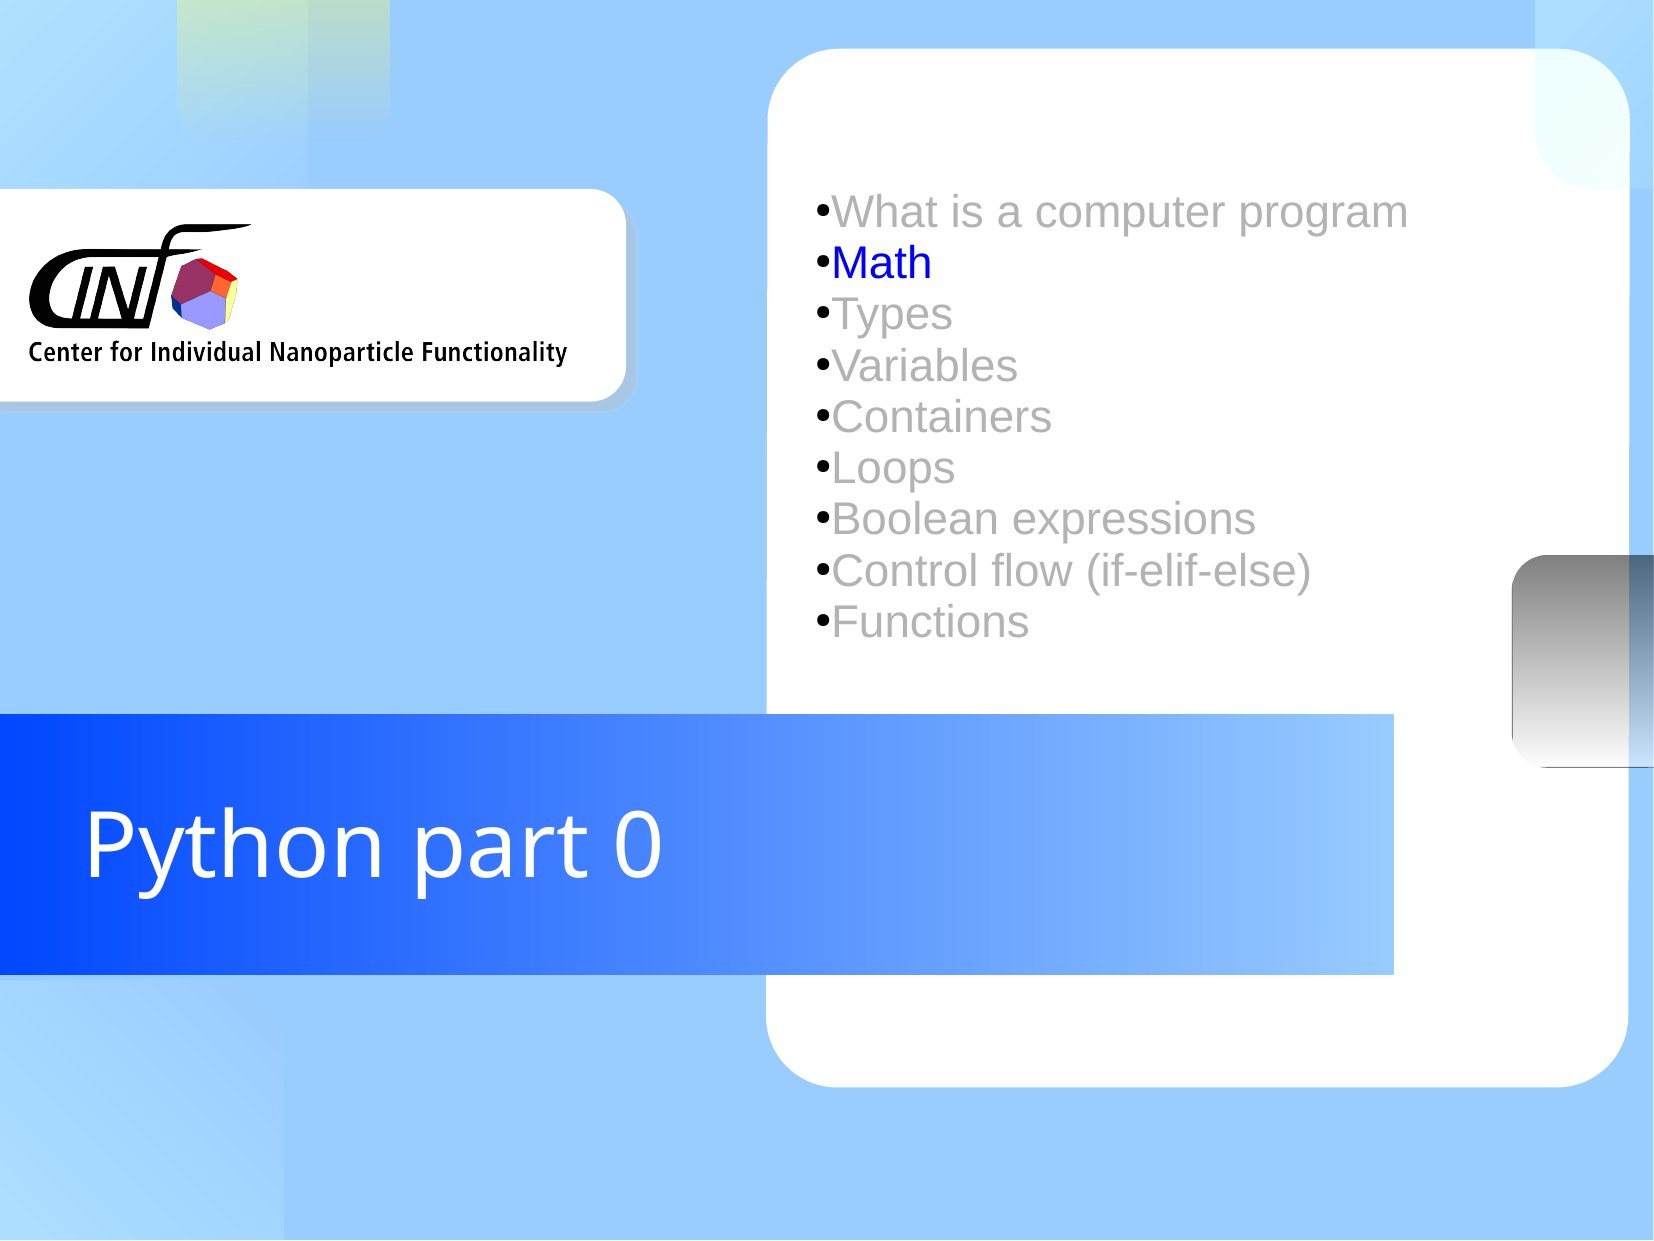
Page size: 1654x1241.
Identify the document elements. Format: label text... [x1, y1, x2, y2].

title Python part 0 [82, 738, 1312, 946]
subtitle What is a computer program Math Types Variables Containers Loops Boolean expressions Control flow (if-elif-else) Functions [814, 185, 1571, 699]
table_header A [1013, 715, 1017, 738]
picture [28, 224, 567, 367]
table_header A [1013, 946, 1017, 974]
